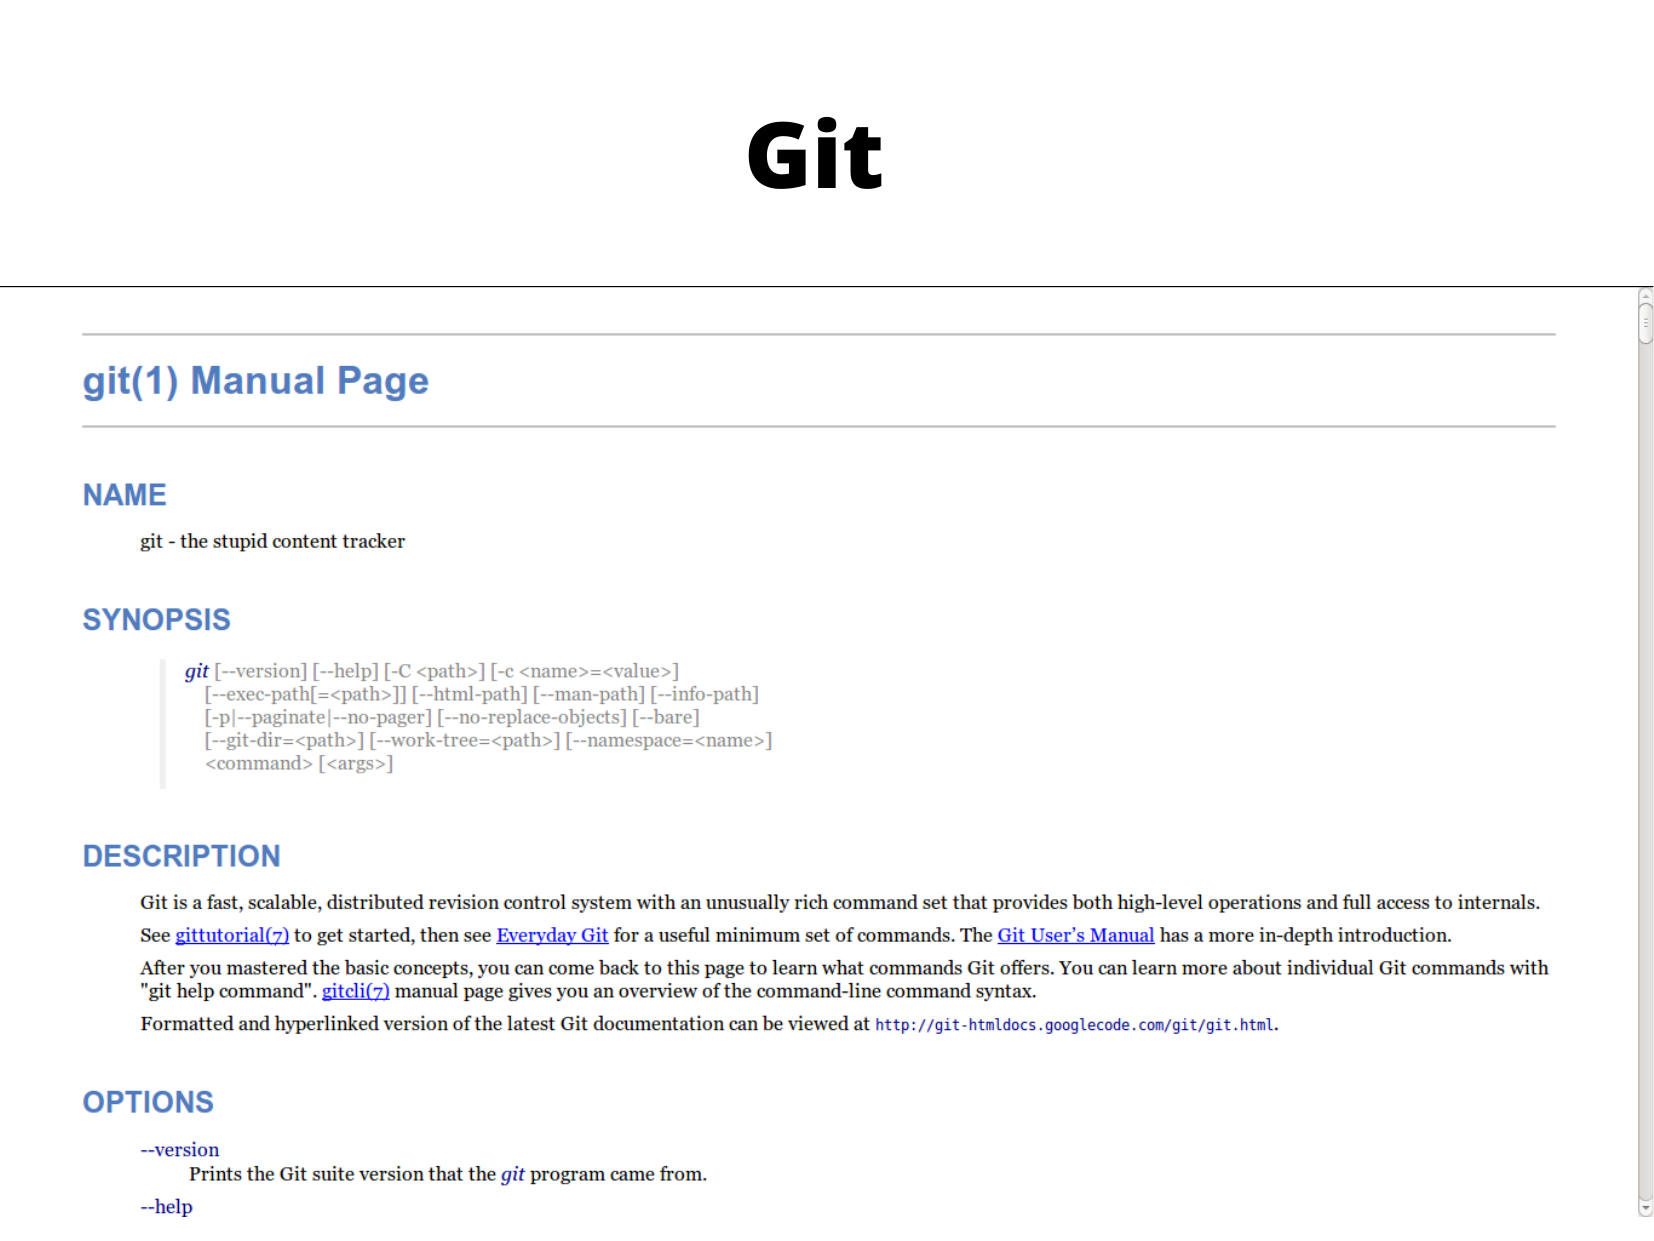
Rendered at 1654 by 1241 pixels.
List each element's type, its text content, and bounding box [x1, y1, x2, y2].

title Git [82, 49, 1571, 257]
picture [0, 286, 1654, 1217]
